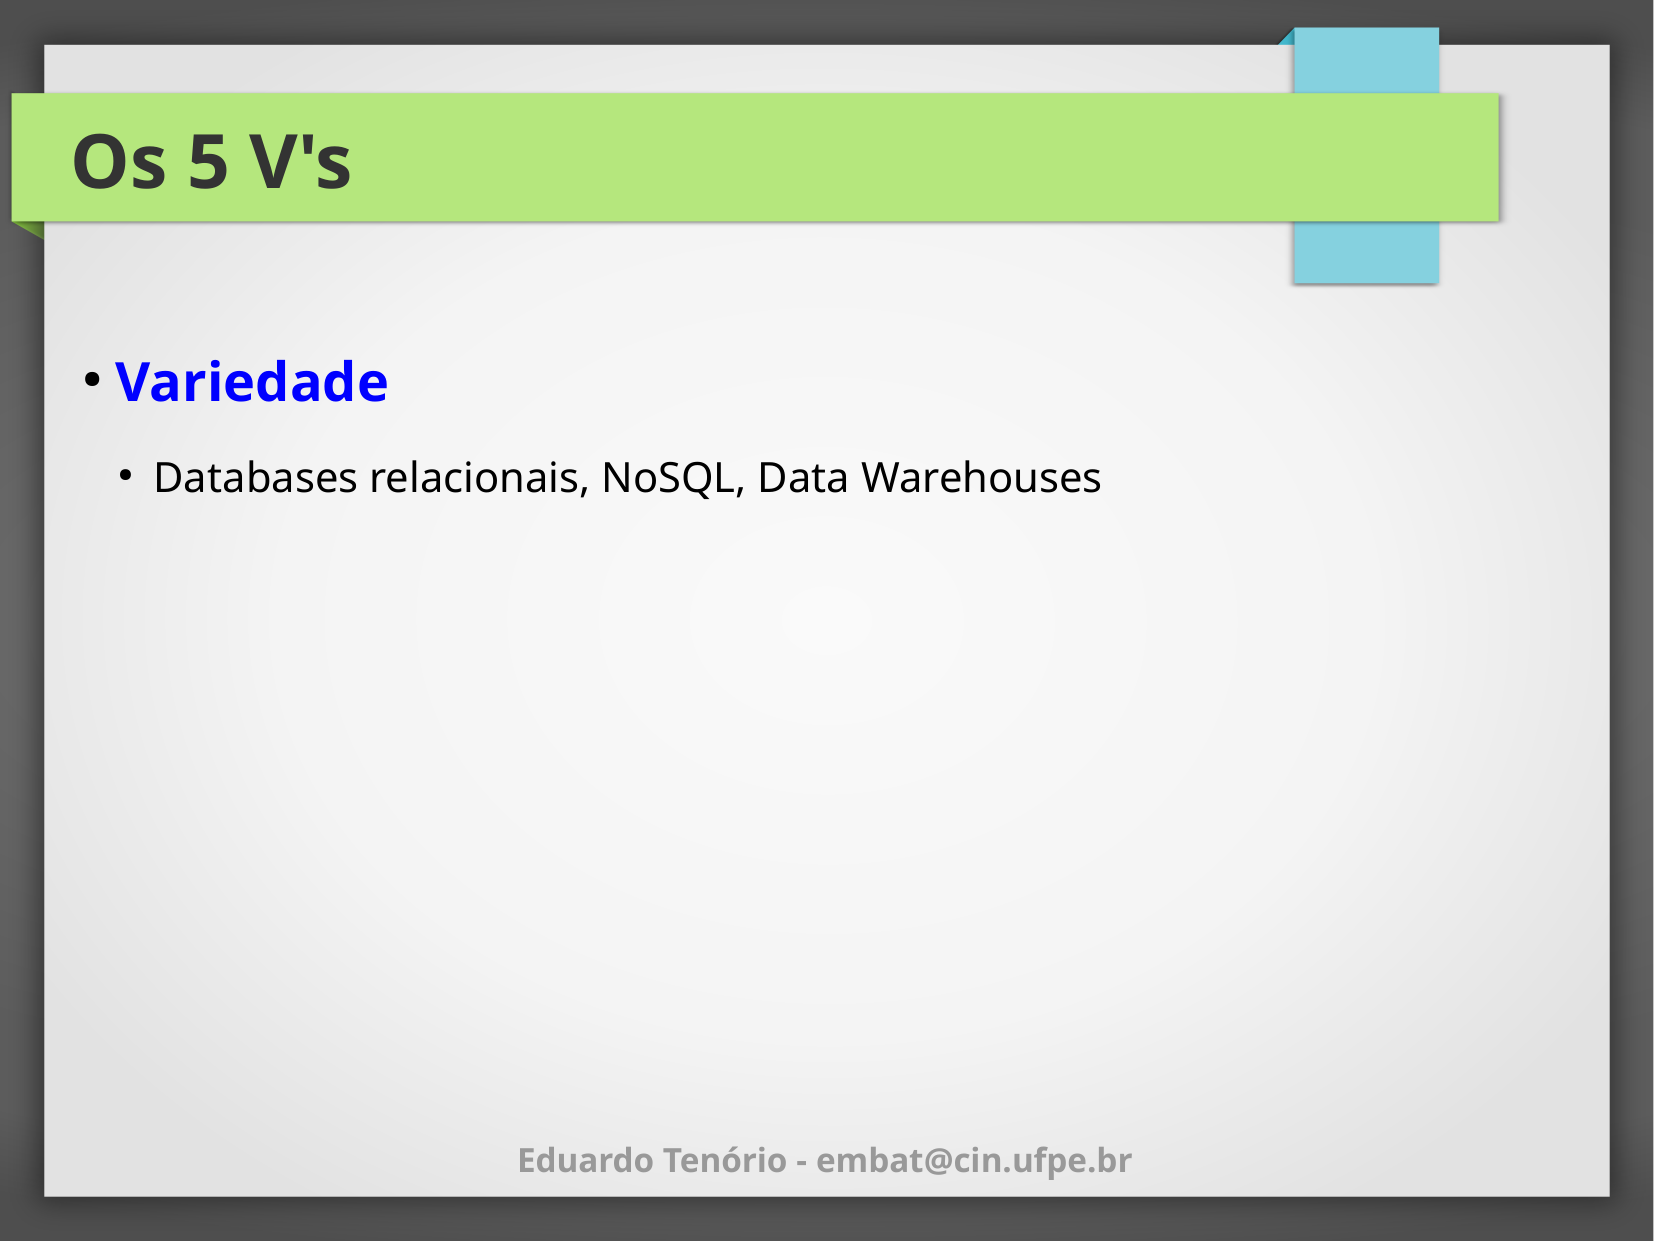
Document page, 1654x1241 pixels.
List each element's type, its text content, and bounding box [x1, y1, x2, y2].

text_box Eduardo Tenório - embat@cin.ufpe.br [45, 1130, 1606, 1201]
title Os 5 V's [70, 97, 1229, 221]
list Variedade Databases relacionais, NoSQL, Data Warehouses [82, 343, 1538, 1063]
picture [0, 0, 1654, 1241]
